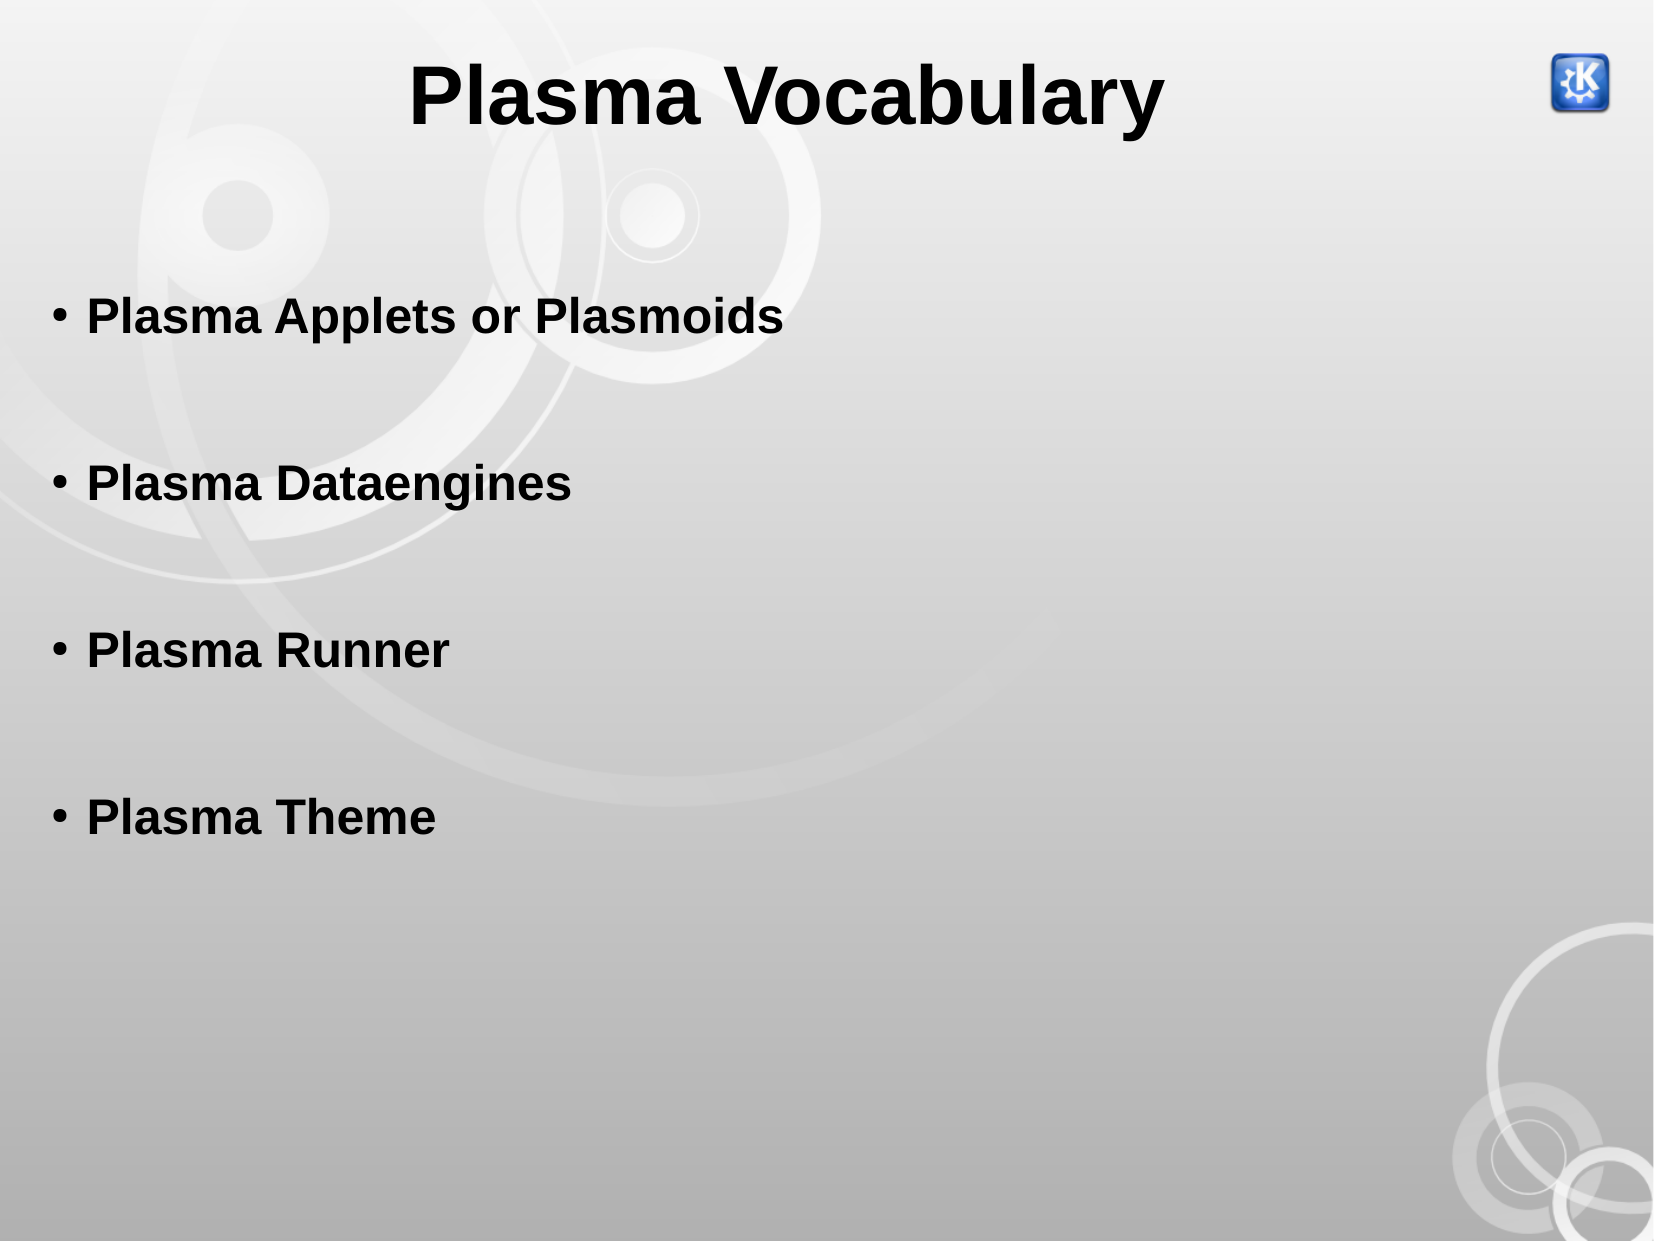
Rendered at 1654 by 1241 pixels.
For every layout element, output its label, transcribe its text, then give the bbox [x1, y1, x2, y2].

picture [0, 0, 1654, 1241]
text_box Plasma Applets or Plasmoids Plasma Dataengines Plasma Runner Plasma Theme [36, 225, 1642, 909]
text_box Plasma Vocabulary [15, 41, 1561, 150]
